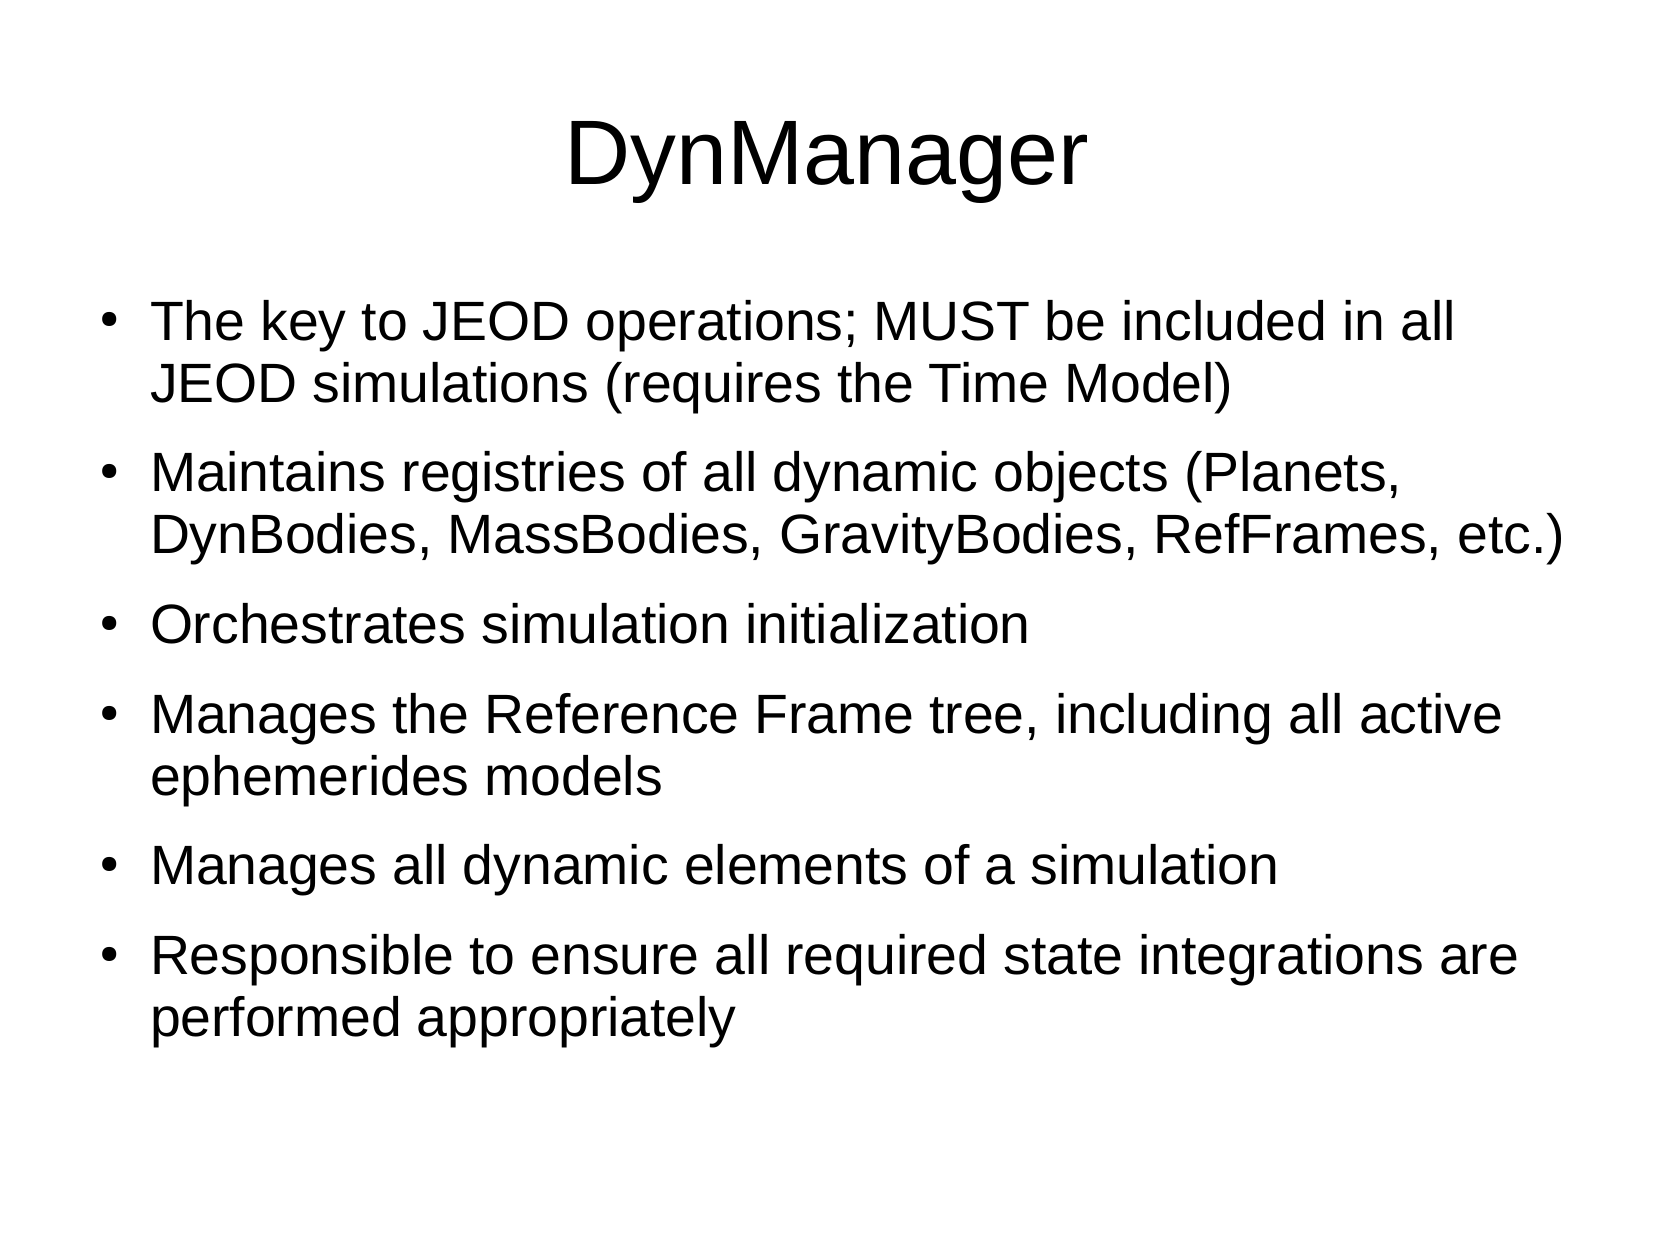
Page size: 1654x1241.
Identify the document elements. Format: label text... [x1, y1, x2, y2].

list The key to JEOD operations; MUST be included in all JEOD simulations (requires the Time Model) Maintains registries of all dynamic objects (Planets, DynBodies, MassBodies, GravityBodies, RefFrames, etc.) Orchestrates simulation initialization Manages the Reference Frame tree, including all active ephemerides models Manages all dynamic elements of a simulation Responsible to ensure all required state integrations are performed appropriately [82, 290, 1571, 1096]
title DynManager [82, 49, 1571, 257]
